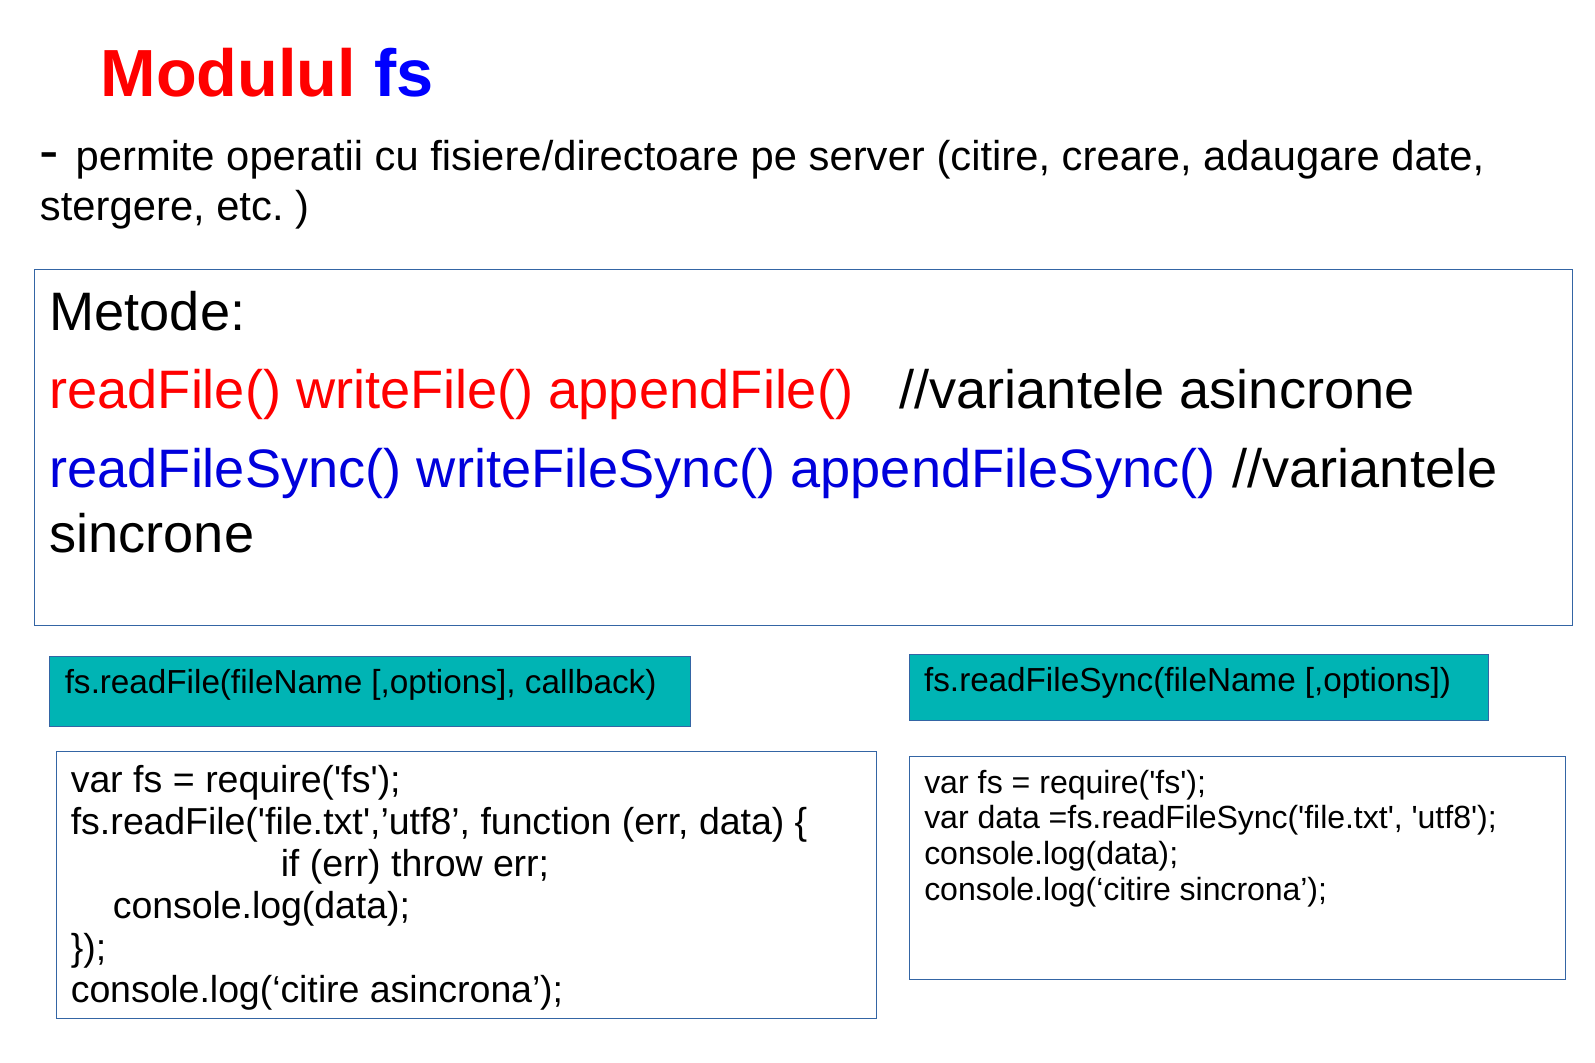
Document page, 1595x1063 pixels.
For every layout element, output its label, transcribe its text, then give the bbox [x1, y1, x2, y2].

text_box var fs = require('fs'); var data =fs.readFileSync('file.txt', 'utf8'); console.log(data); console.log(‘citire sincrona’); [909, 756, 1566, 980]
text_box fs.readFileSync(fileName [,options]) [909, 654, 1489, 721]
text_box fs.readFile(fileName [,options], callback) [49, 656, 691, 727]
text_box Modulul fs [67, 28, 1458, 110]
text_box - permite operatii cu fisiere/directoare pe server (citire, creare, adaugare date, stergere, etc. ) [25, 110, 1573, 539]
text_box Metode: readFile() writeFile() appendFile() //variantele asincrone readFileSync() writeFileSync() appendFileSync() //variantele sincrone [34, 269, 1573, 626]
text_box var fs = require('fs'); fs.readFile('file.txt',’utf8’, function (err, data) { if (err) throw err; console.log(data); }); console.log(‘citire asincrona’); [56, 751, 877, 1019]
